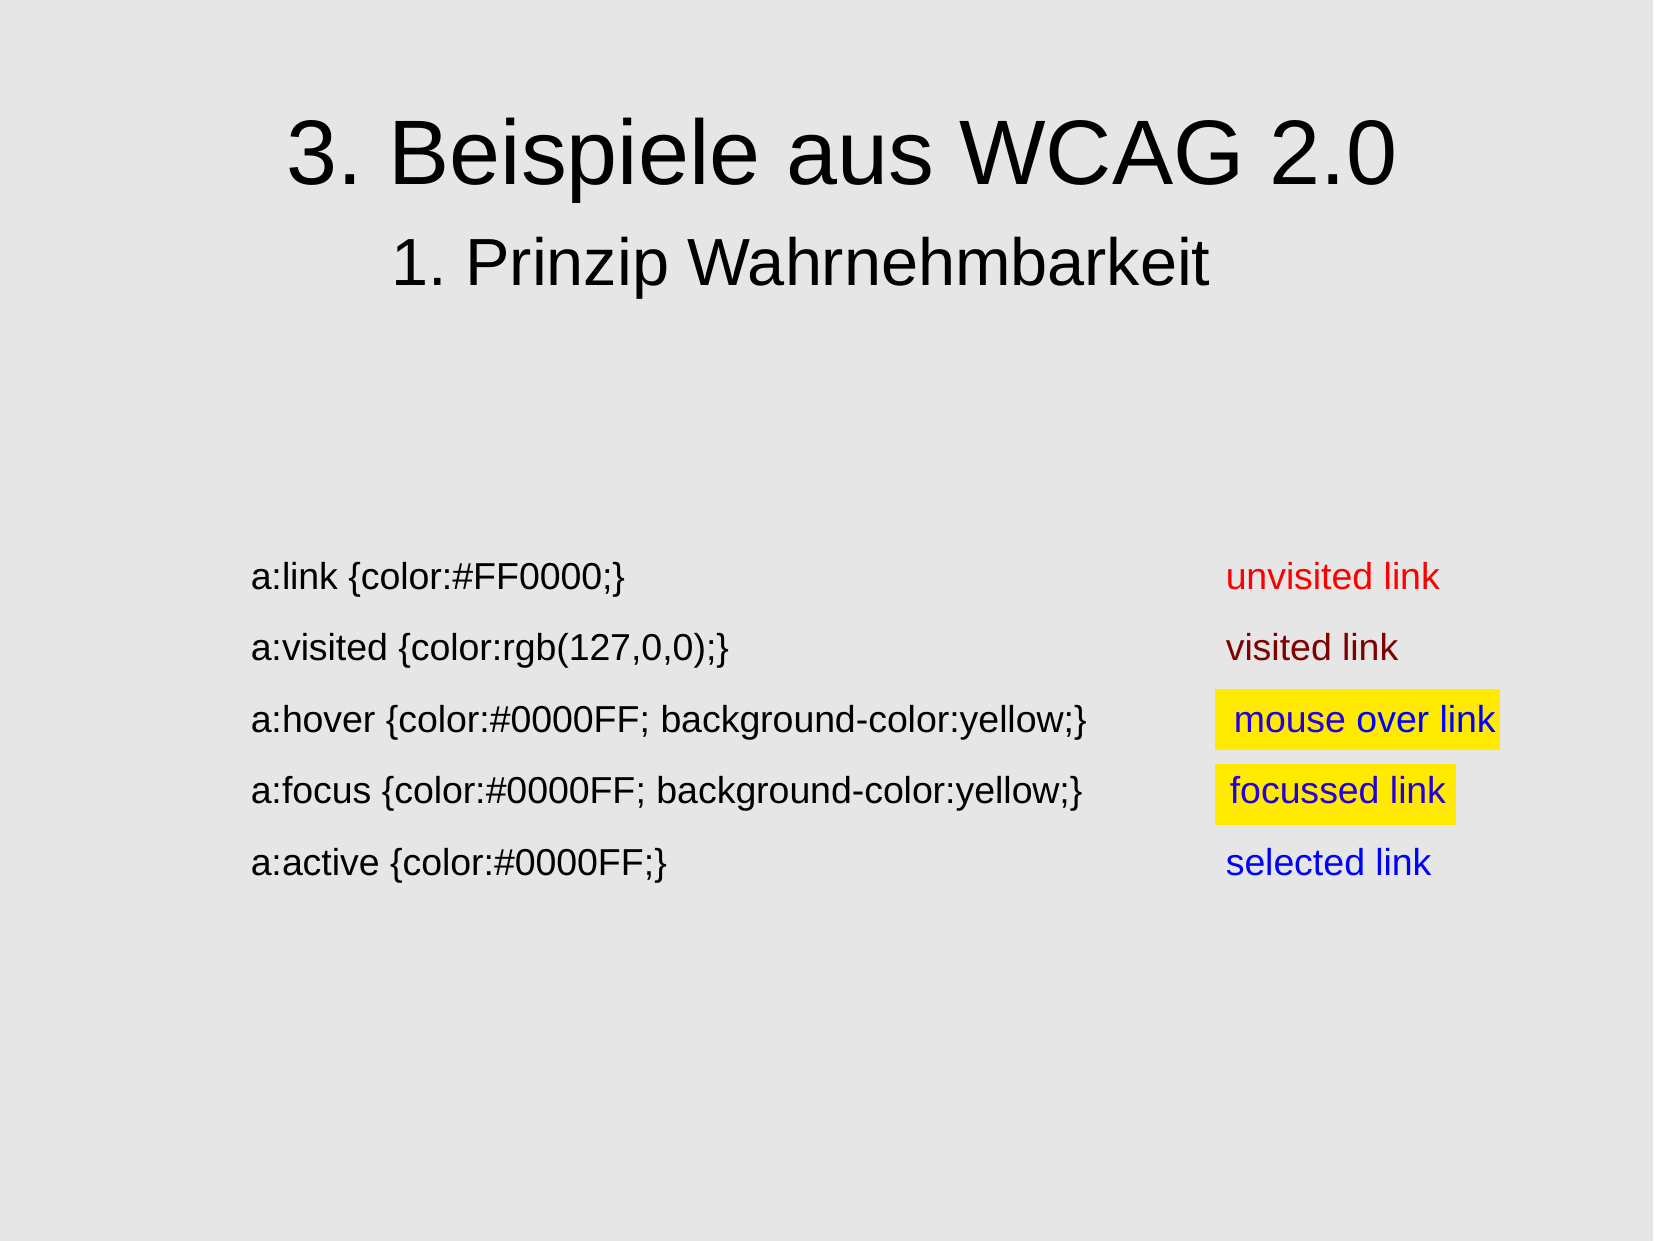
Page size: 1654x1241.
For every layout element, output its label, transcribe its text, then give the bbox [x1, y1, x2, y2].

title 3. Beispiele aus WCAG 2.0 [82, 49, 1571, 257]
list 1. Prinzip Wahrnehmbarkeit [391, 257, 1262, 361]
list a:link {color:#FF0000;} unvisited link a:visited {color:rgb(127,0,0);} visited link a:hover {color:#0000FF; background-color:yellow;} mouse over link a:focus {color:#0000FF; background-color:yellow;} focussed link a:active {color:#0000FF;} selected link [179, 555, 1500, 1006]
